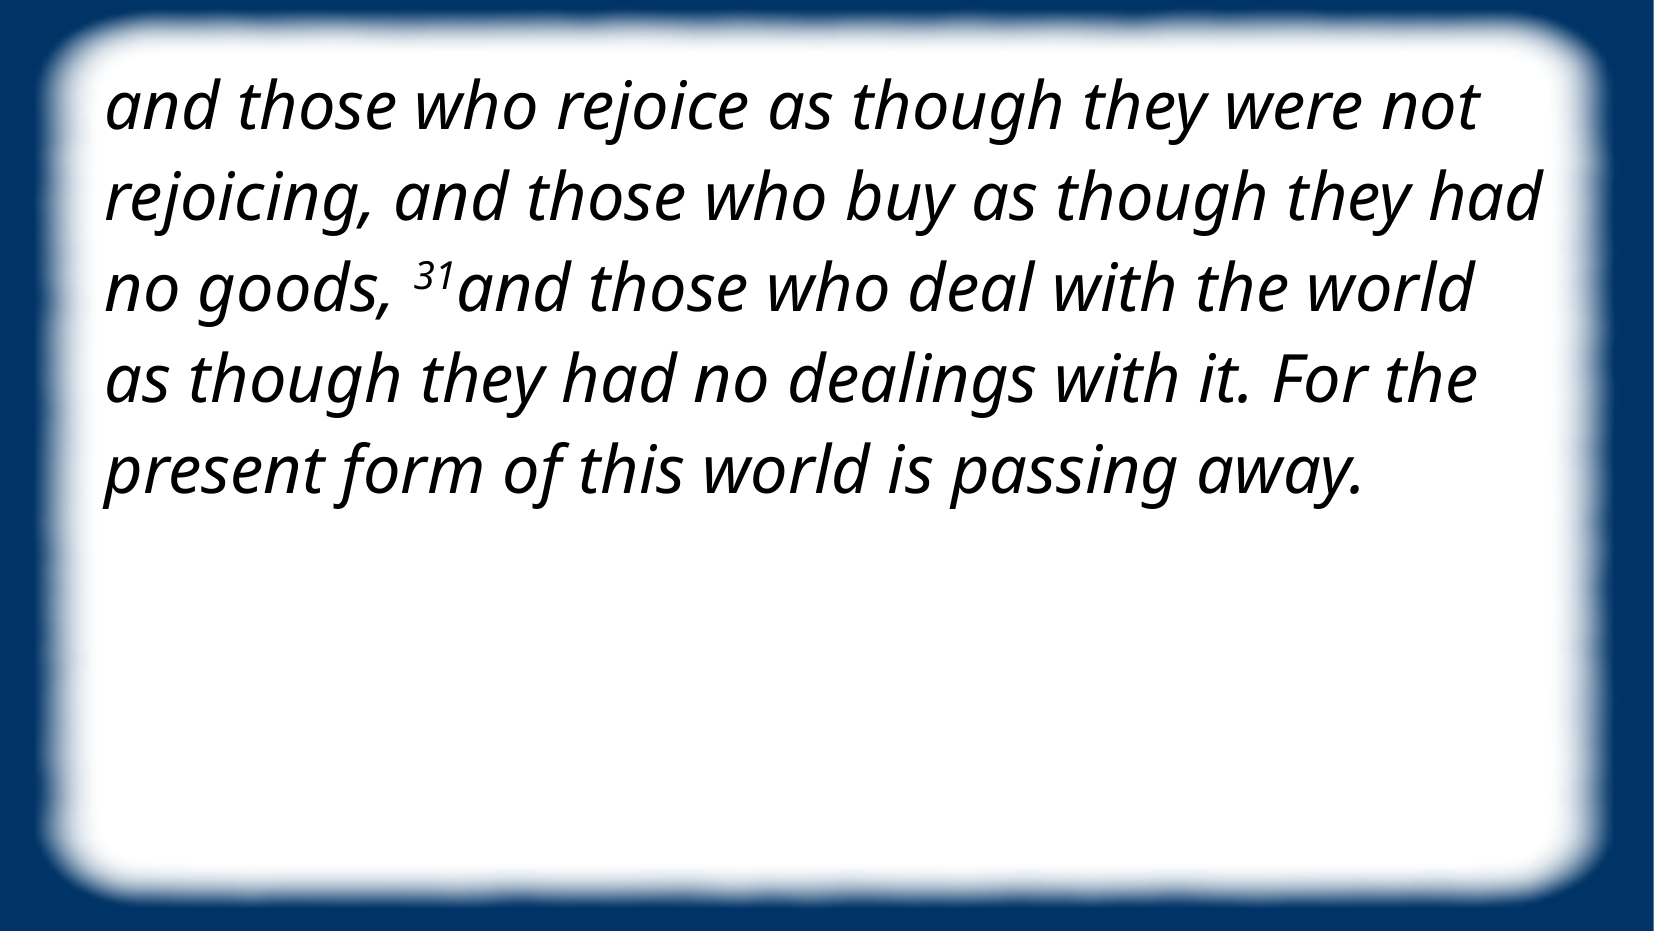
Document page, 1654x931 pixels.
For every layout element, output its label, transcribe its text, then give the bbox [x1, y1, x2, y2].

text_box and those who rejoice as though they were not rejoicing, and those who buy as though they had no goods, 31and those who deal with the world as though they had no dealings with it. For the present form of this world is passing away. [90, 51, 1576, 511]
picture [0, 0, 1654, 931]
